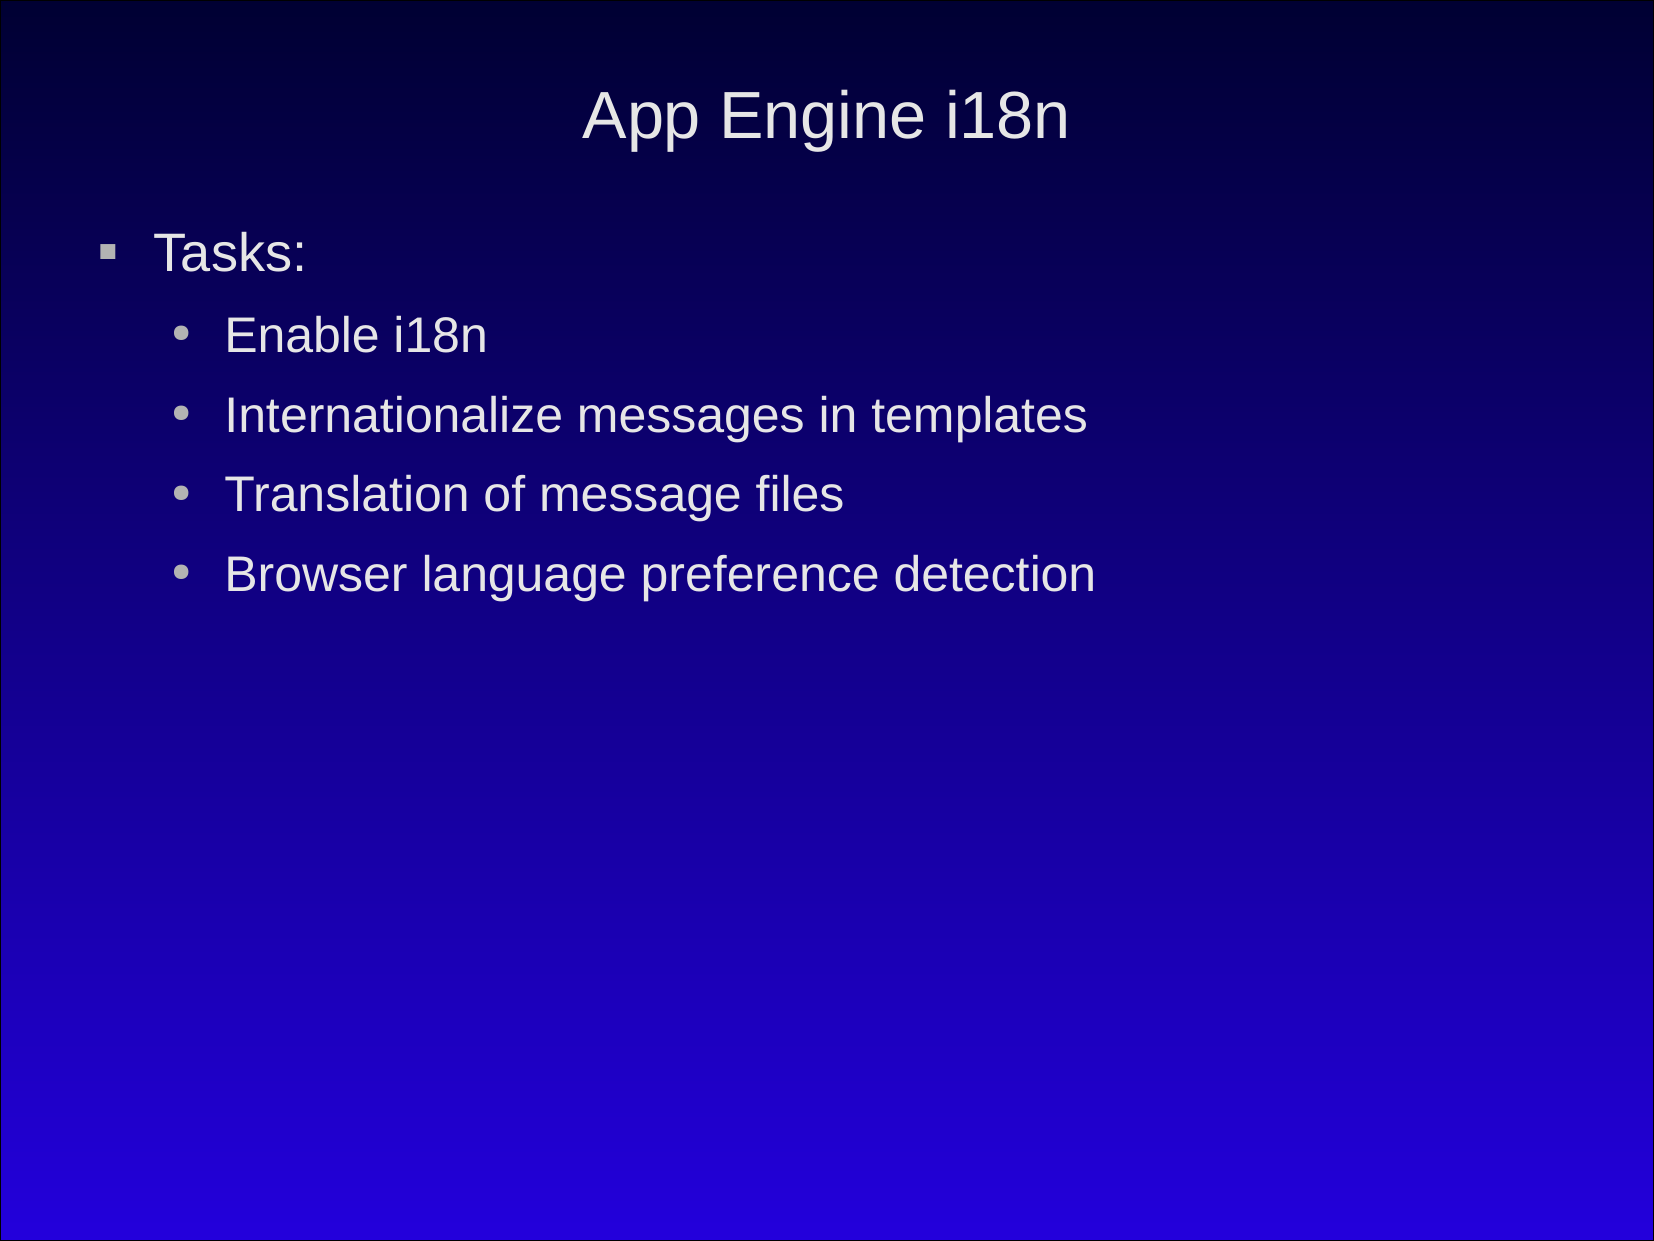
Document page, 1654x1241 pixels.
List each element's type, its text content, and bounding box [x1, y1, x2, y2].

list Tasks: Enable i18n Internationalize messages in templates Translation of message files Browser language preference detection [82, 222, 1571, 1094]
title App Engine i18n [82, 56, 1571, 175]
